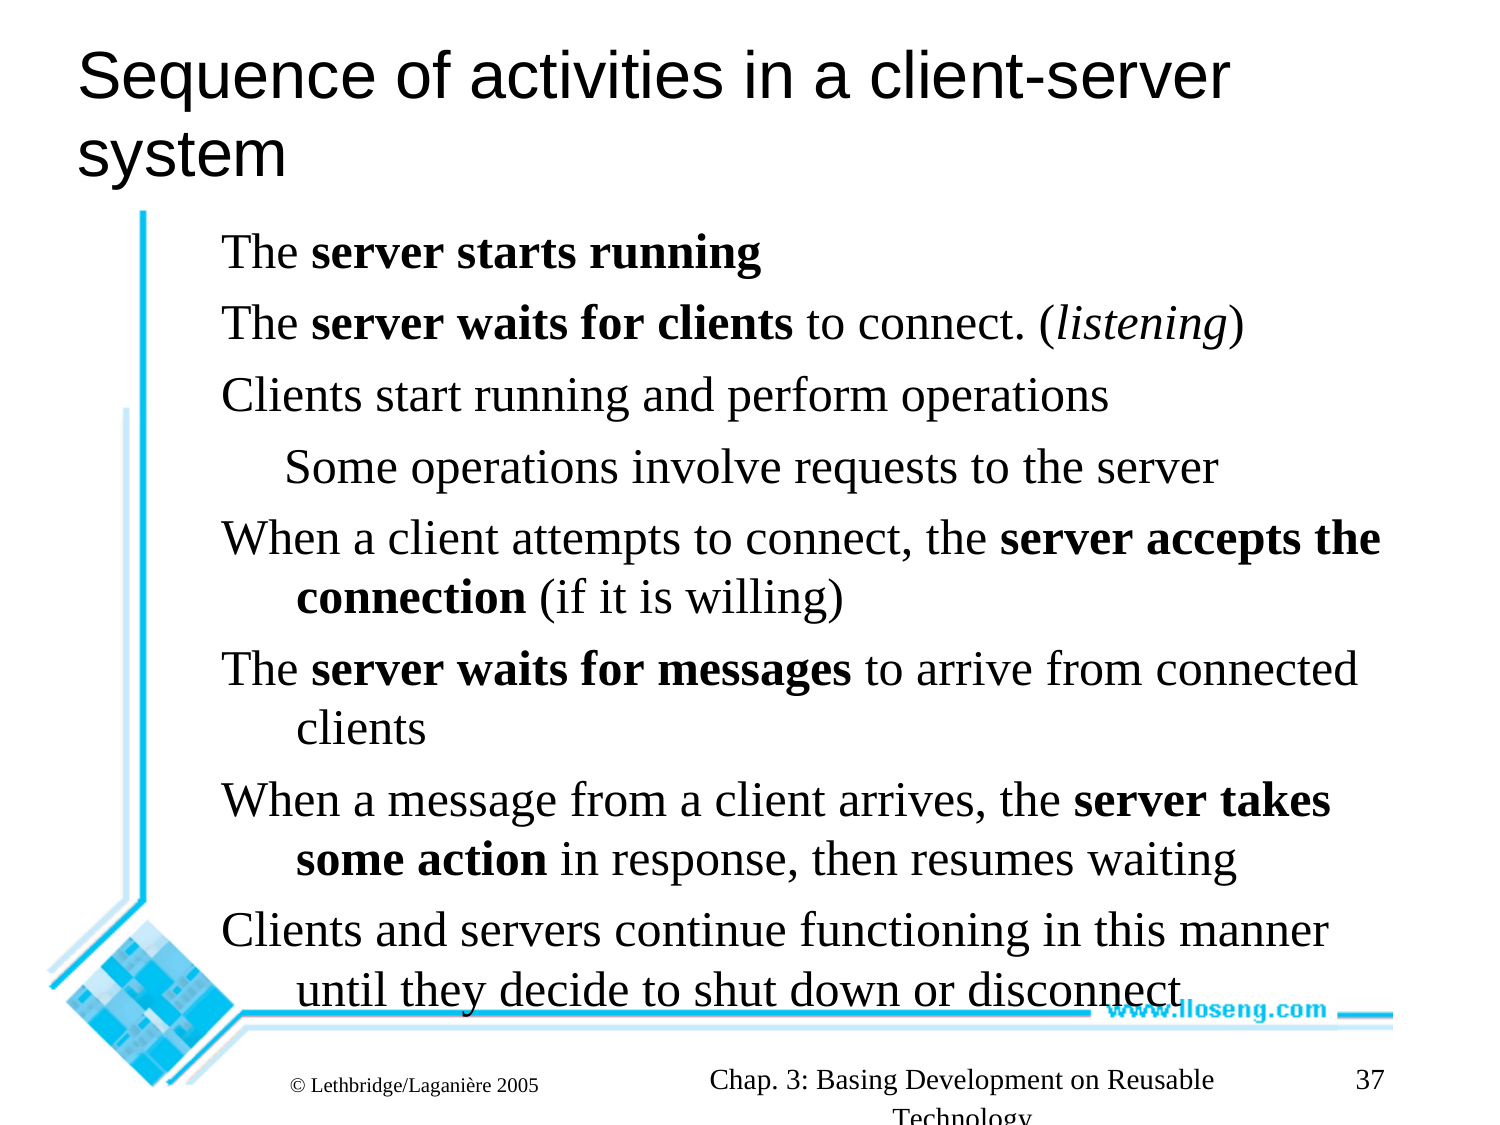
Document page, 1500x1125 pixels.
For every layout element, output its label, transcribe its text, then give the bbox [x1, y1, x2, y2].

text_box Chap. 3: Basing Development on Reusable Technology [624, 1050, 1300, 1125]
text_box © Lethbridge/Laganière 2005 [275, 1062, 601, 1125]
picture [35, 199, 1363, 1089]
picture [163, 984, 174, 1006]
title Sequence of activities in a client-server system [62, 27, 1413, 198]
list The server starts running The server waits for clients to connect. (listening) Clients start running and perform operations Some operations involve requests to the server When a client attempts to connect, the server accepts the connection (if it is willing) The server waits for messages to arrive from connected clients When a message from a client arrives, the server takes some action in response, then resumes waiting Clients and servers continue functioning in this manner until they decide to shut down or disconnect [174, 212, 1413, 1030]
text_box 15 [1325, 1050, 1401, 1125]
